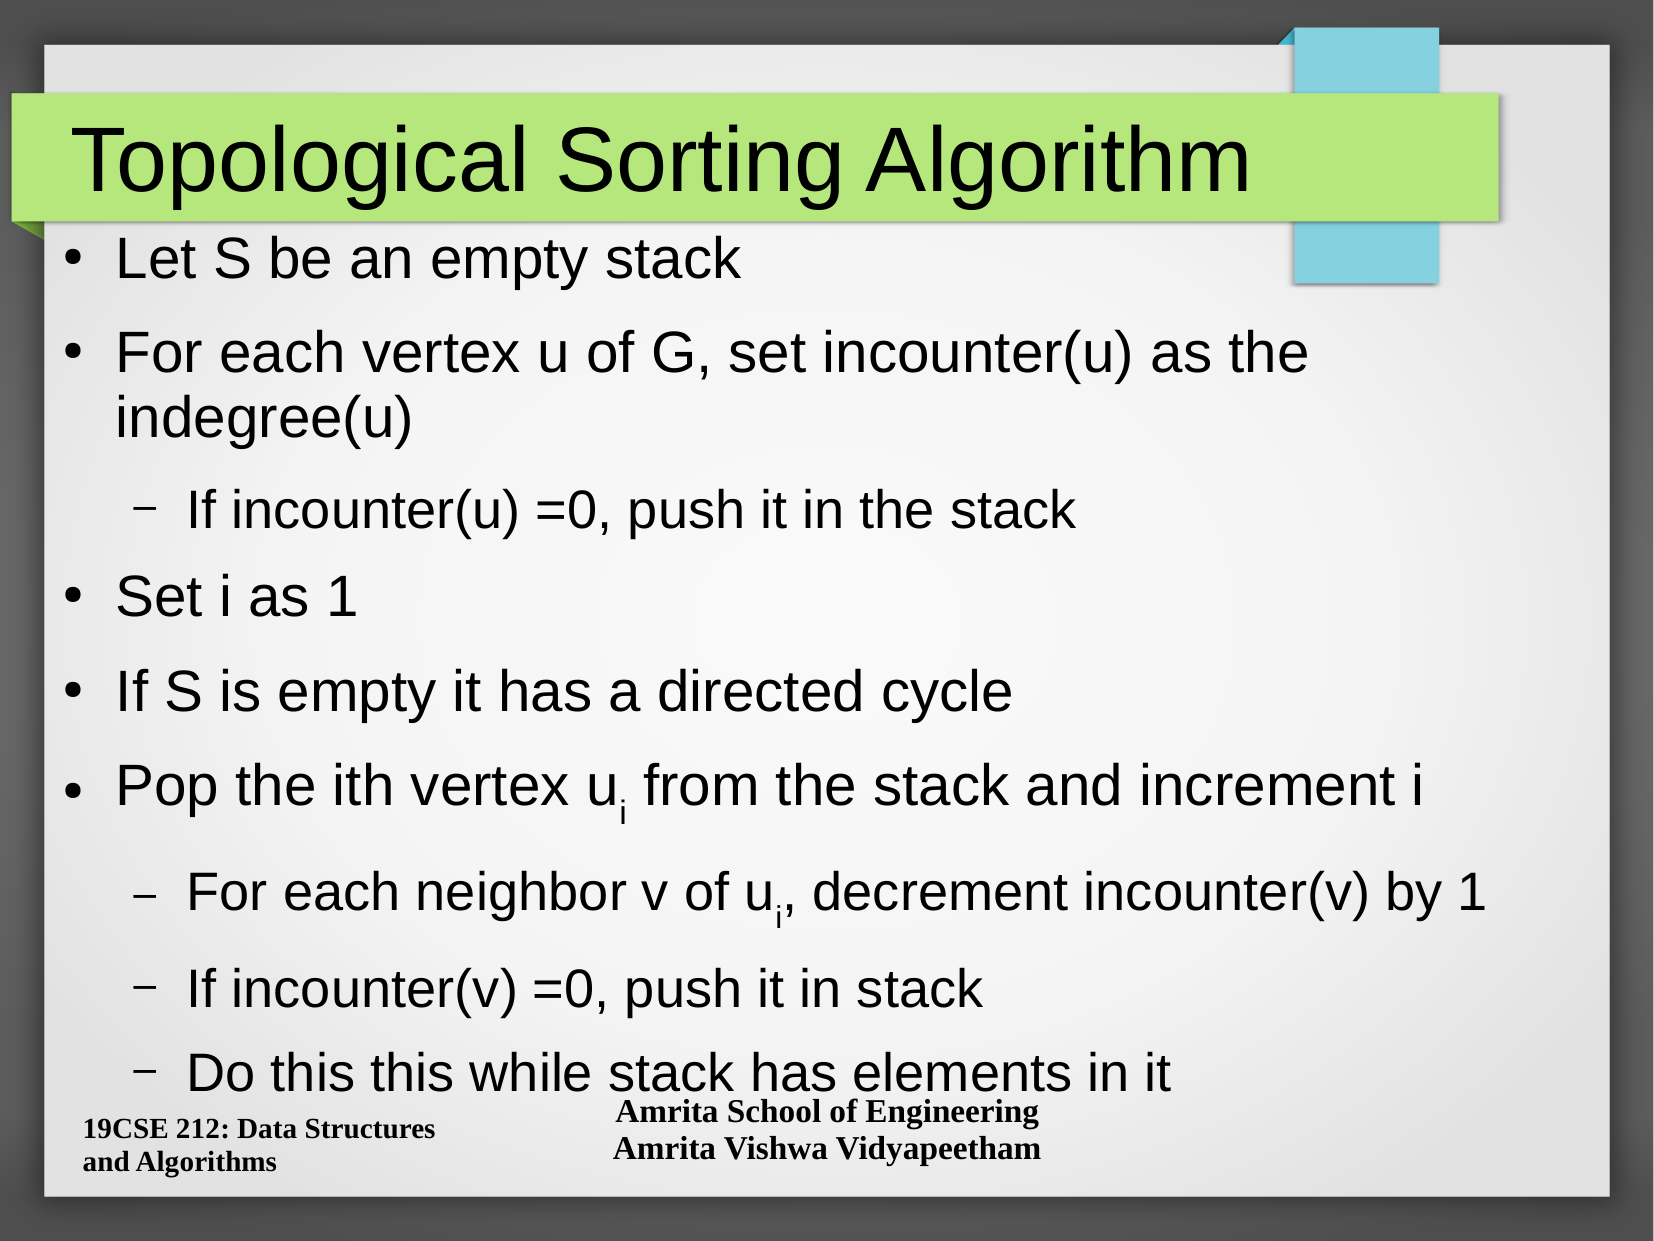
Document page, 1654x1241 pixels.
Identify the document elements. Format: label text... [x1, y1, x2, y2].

list Let S be an empty stack For each vertex u of G, set incounter(u) as the indegree(u) If incounter(u) =0, push it in the stack Set i as 1 If S is empty it has a directed cycle Pop the ith vertex ui from the stack and increment i For each neighbor v of ui, decrement incounter(v) by 1 If incounter(v) =0, push it in stack Do this this while stack has elements in it [45, 225, 1591, 1066]
picture [0, 0, 1654, 1241]
title Topological Sorting Algorithm [70, 106, 1426, 213]
